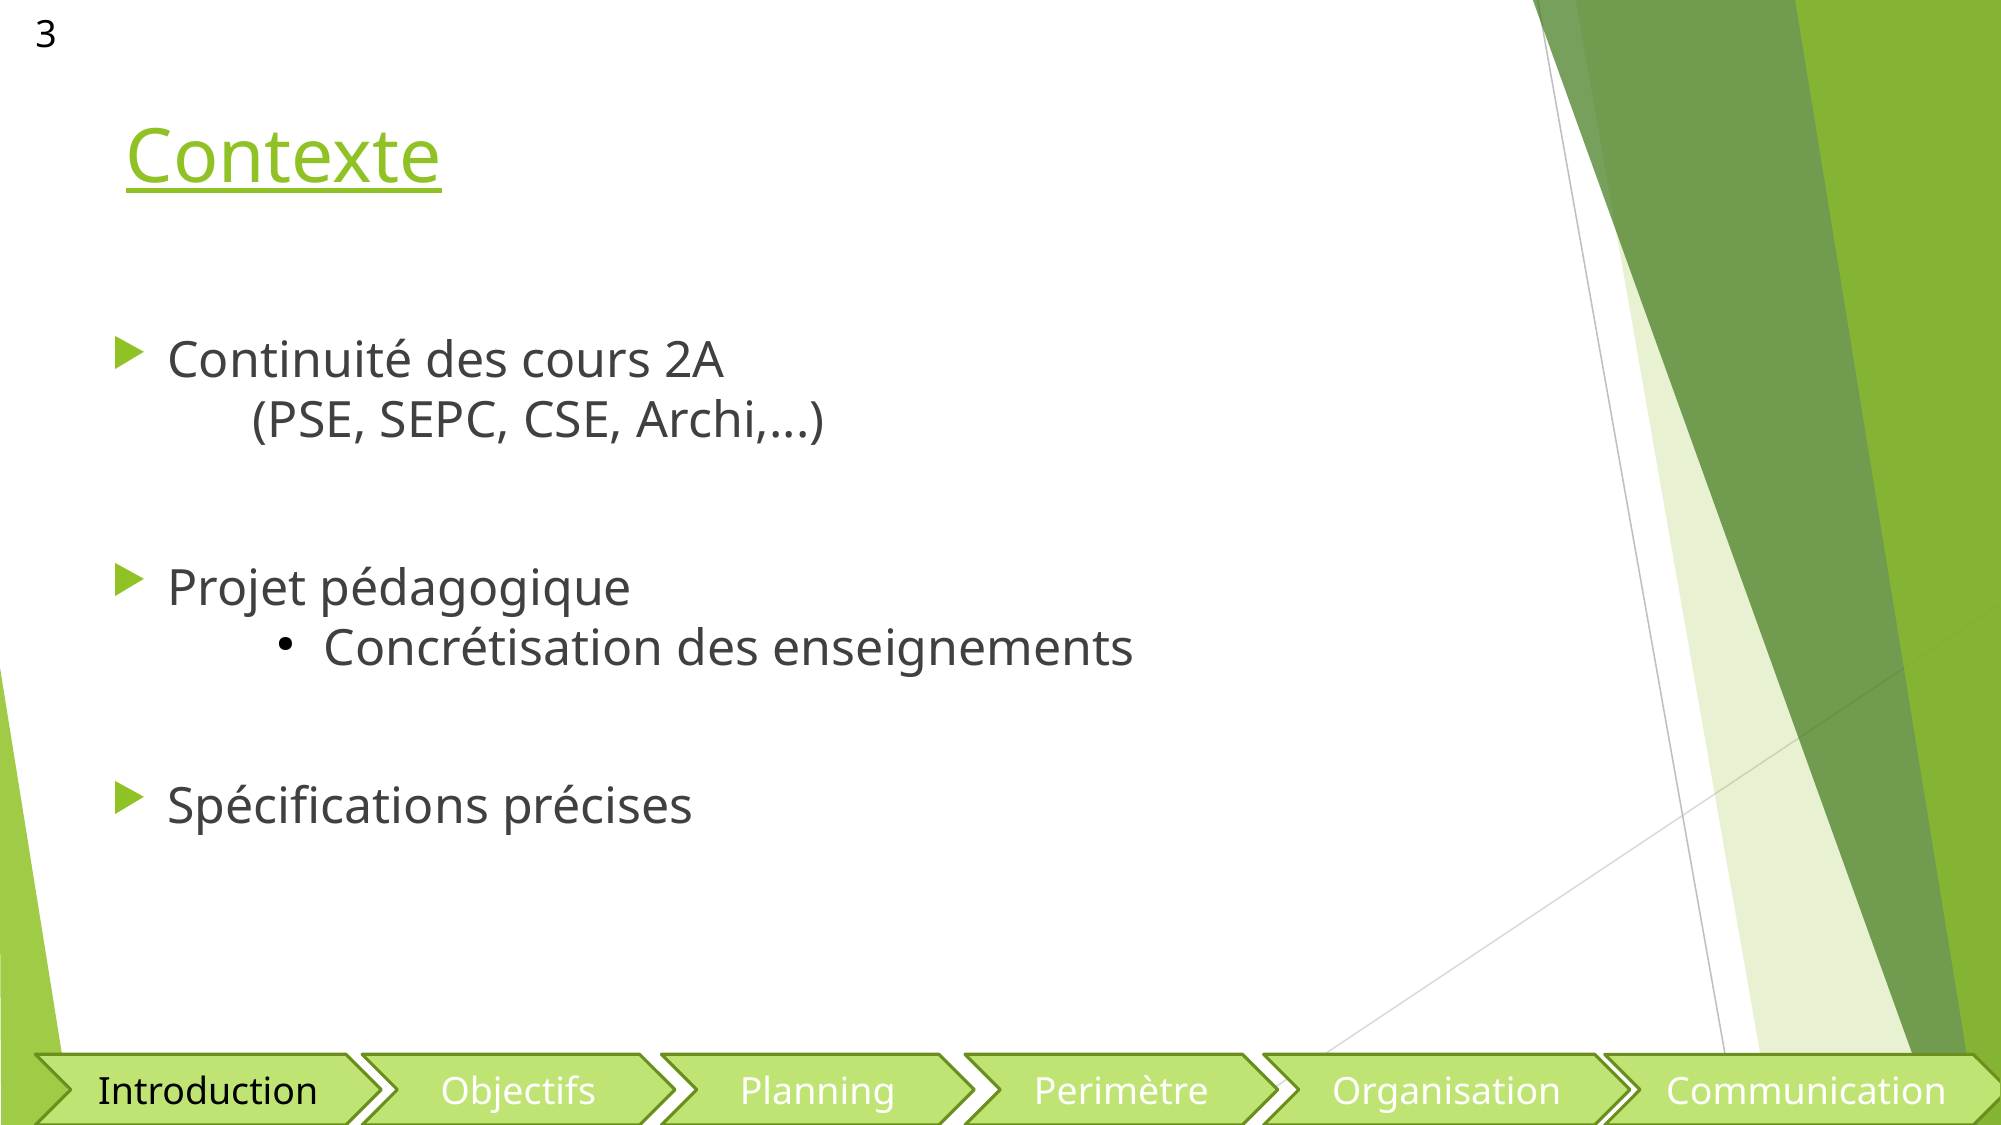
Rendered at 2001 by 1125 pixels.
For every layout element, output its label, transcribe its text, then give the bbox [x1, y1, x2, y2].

text_box Organisation [1263, 1054, 1630, 1125]
text_box Introduction [35, 1054, 382, 1125]
text_box Contexte [111, 99, 1522, 317]
text_box Perimètre [964, 1054, 1278, 1125]
list Continuité des cours 2A (PSE, SEPC, CSE, Archi,...) Projet pédagogique Concrétisation des enseignements Spécifications précises [96, 320, 1241, 957]
text_box Communication [1604, 1054, 2000, 1125]
text_box Objectifs [362, 1054, 675, 1125]
text_box Planning [661, 1054, 975, 1125]
